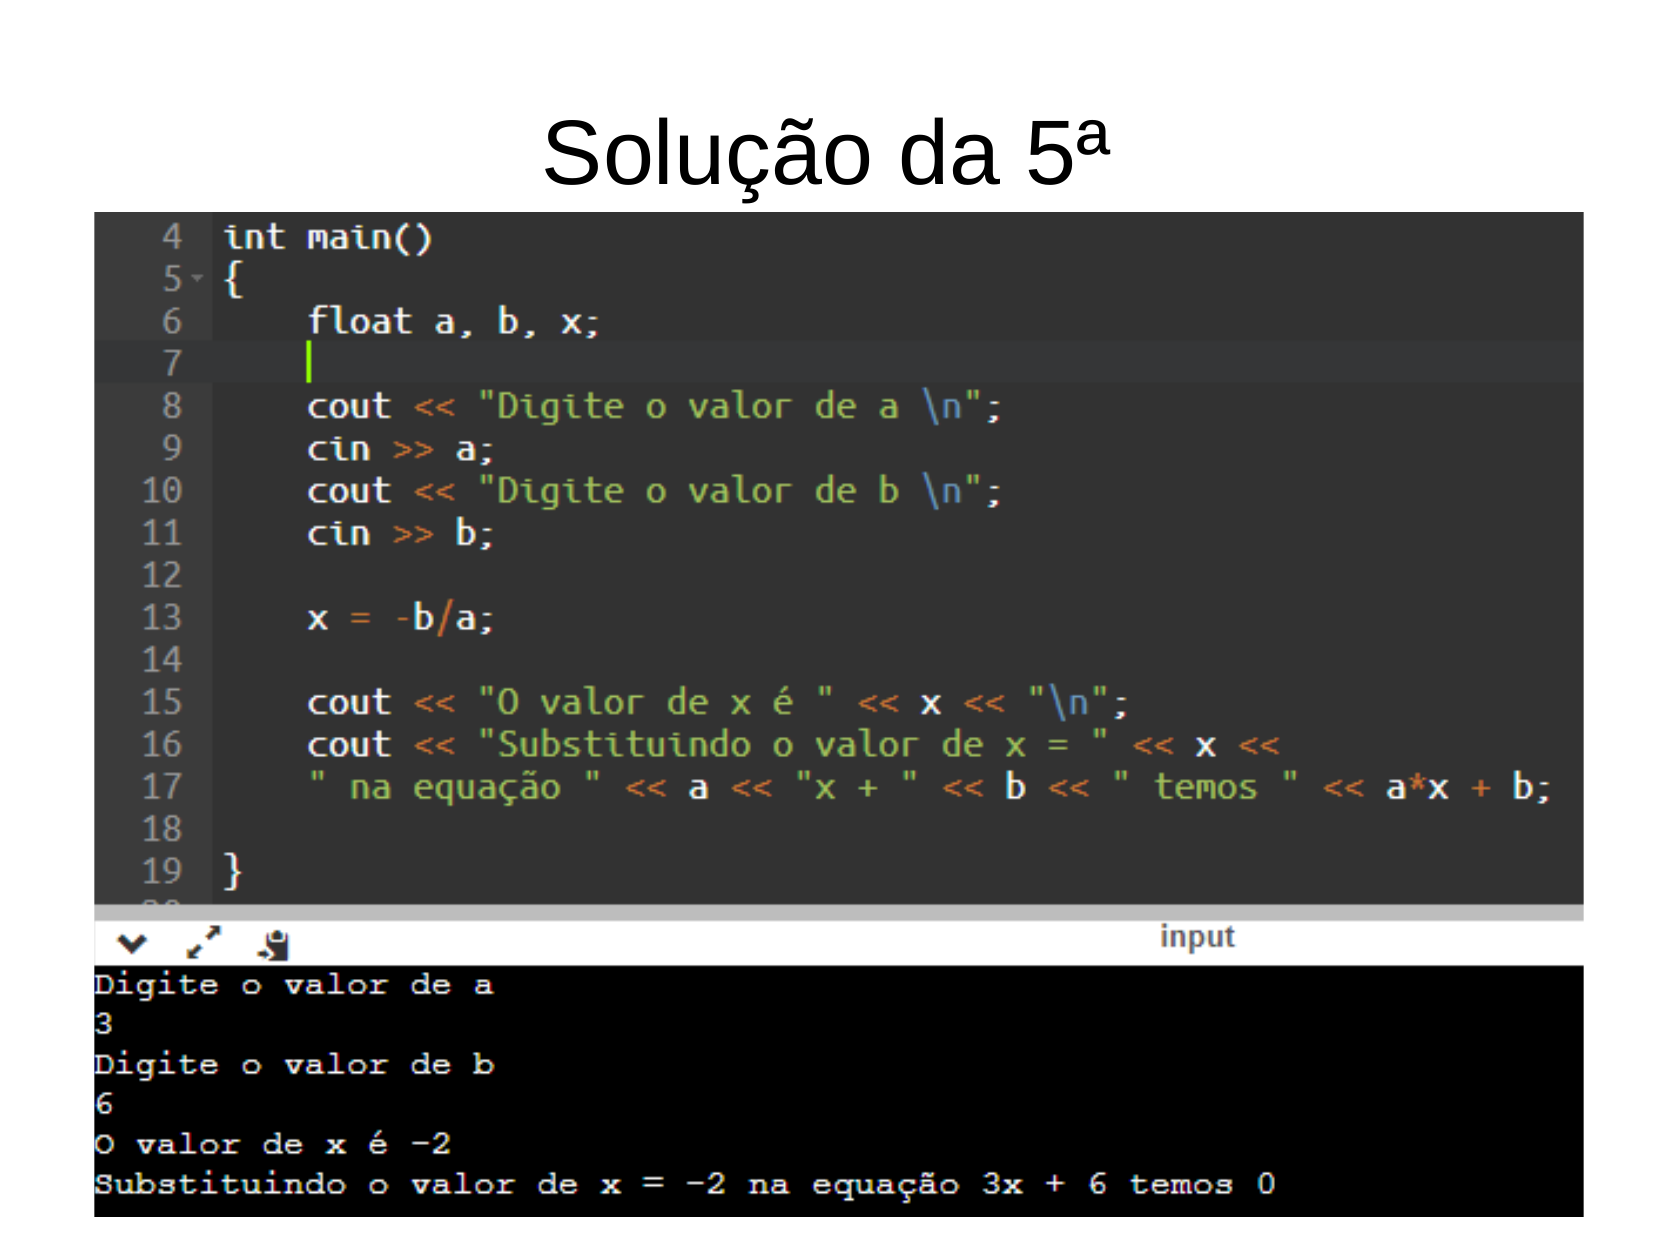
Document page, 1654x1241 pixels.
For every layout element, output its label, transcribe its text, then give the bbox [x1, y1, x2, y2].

picture [94, 212, 1584, 1217]
title Solução da 5ª [82, 49, 1571, 257]
